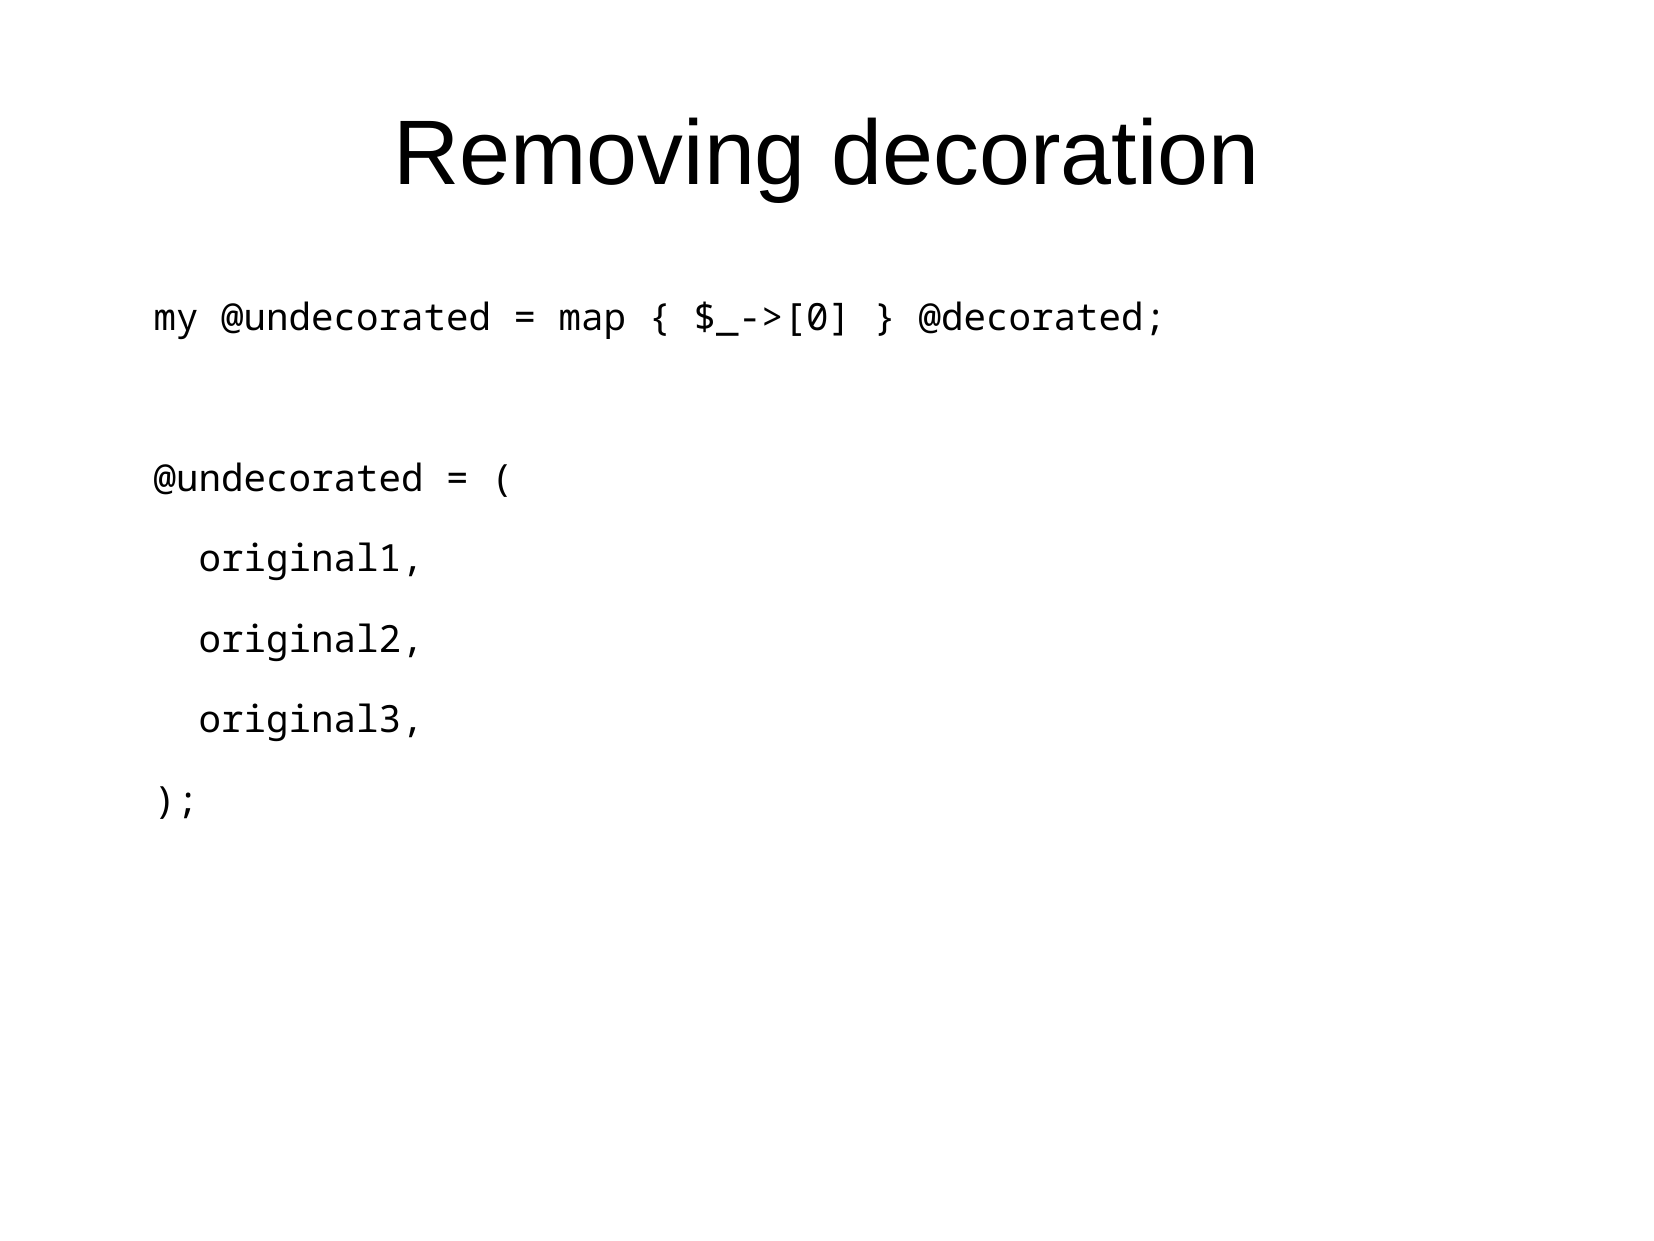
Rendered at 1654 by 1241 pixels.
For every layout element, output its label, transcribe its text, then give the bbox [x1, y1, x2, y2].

title Removing decoration [82, 49, 1571, 257]
list my @undecorated = map { $_->[0] } @decorated; @undecorated = ( original1, original2, original3, ); [82, 290, 1571, 1010]
